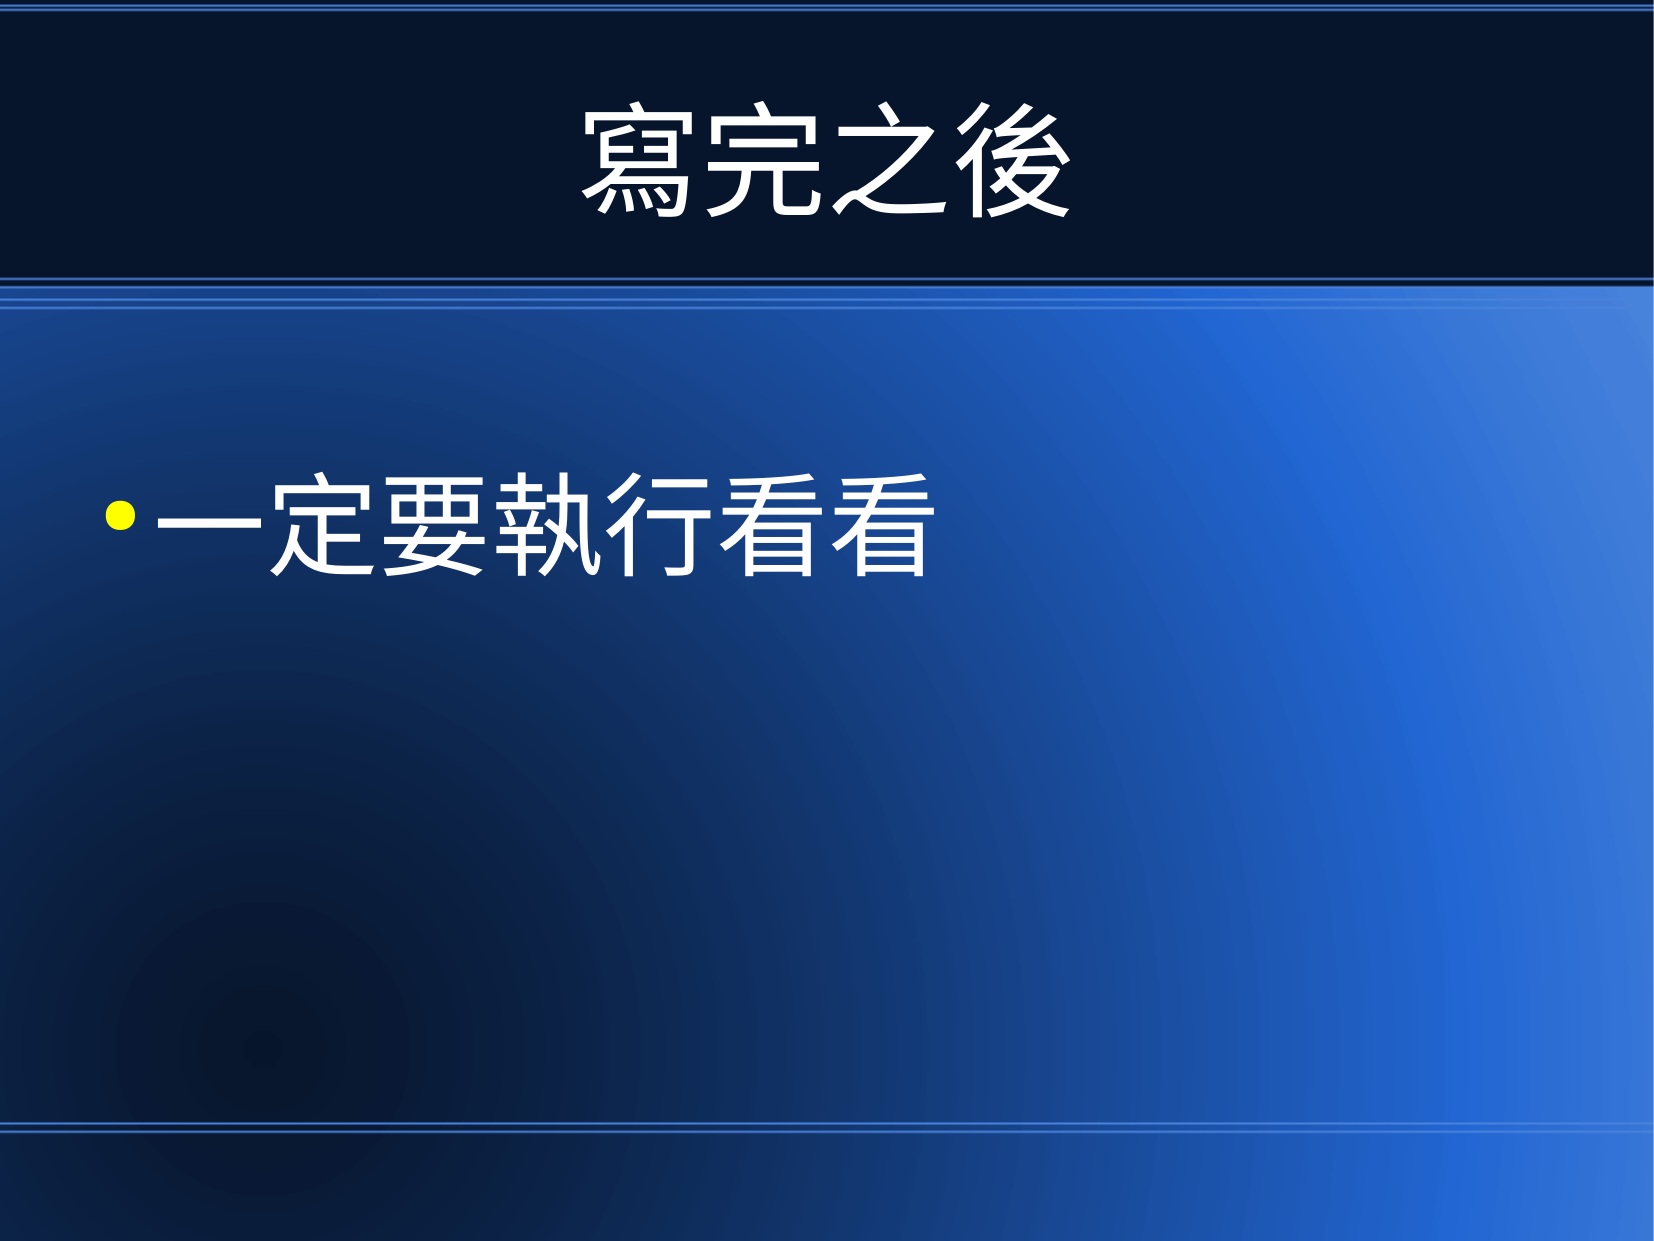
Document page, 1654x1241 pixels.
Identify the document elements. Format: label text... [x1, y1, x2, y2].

title 寫完之後 [82, 49, 1571, 257]
list 一定要執行看看 [82, 355, 1571, 1241]
picture [0, 0, 1654, 1241]
